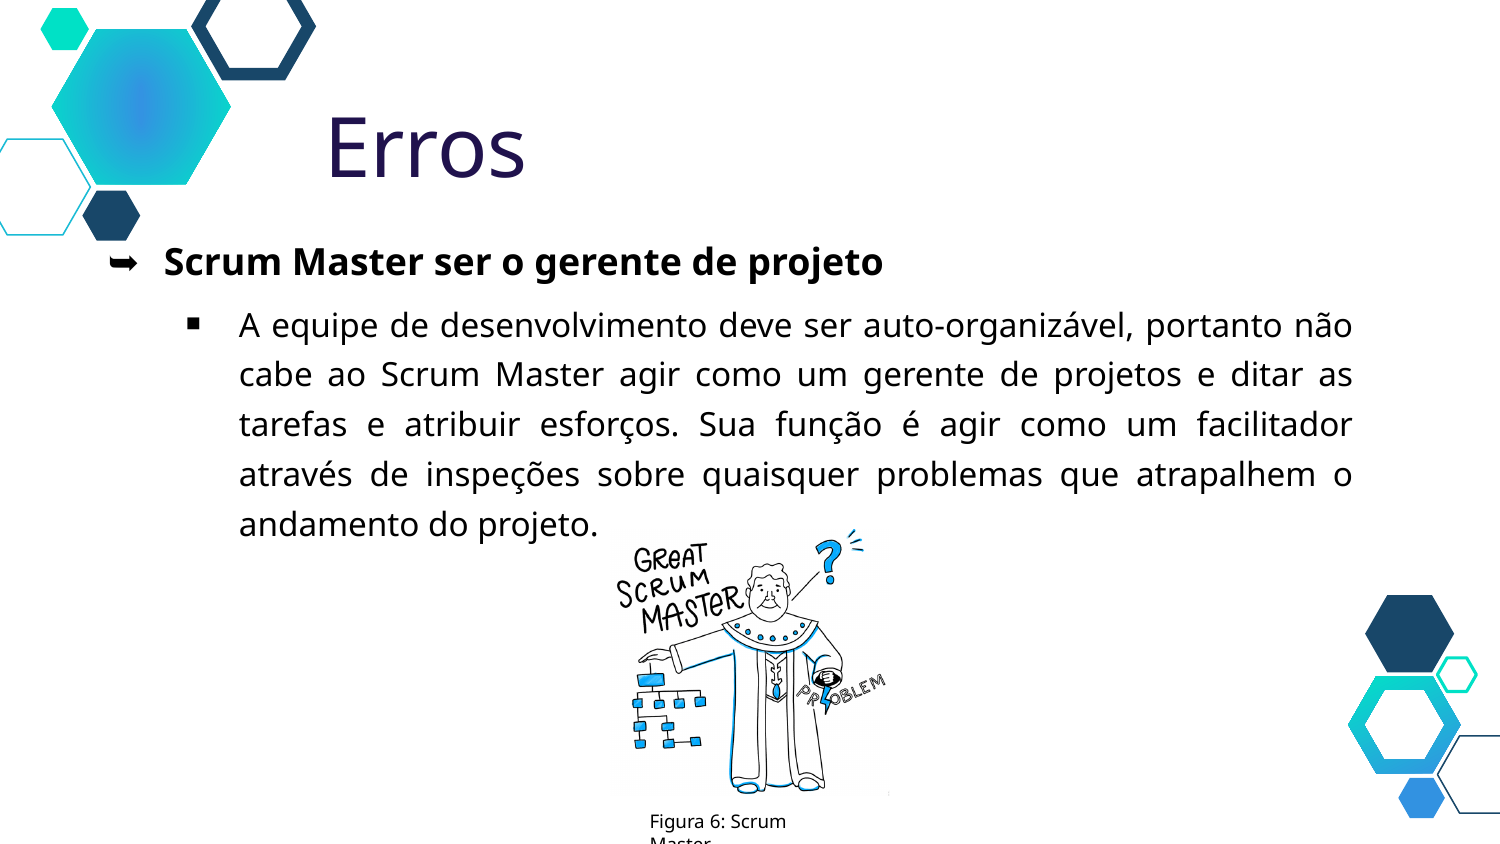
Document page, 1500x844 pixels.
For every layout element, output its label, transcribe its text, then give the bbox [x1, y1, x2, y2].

picture [610, 529, 890, 796]
text_box Figura 6: Scrum Master [634, 795, 866, 844]
list Scrum Master ser o gerente de projeto A equipe de desenvolvimento deve ser auto-organizável, portanto não cabe ao Scrum Master agir como um gerente de projetos e ditar as tarefas e atribuir esforços. Sua função é agir como um facilitador através de inspeções sobre quaisquer problemas que atrapalhem o andamento do projeto. [74, 212, 1371, 750]
title Erros [309, 103, 1121, 209]
